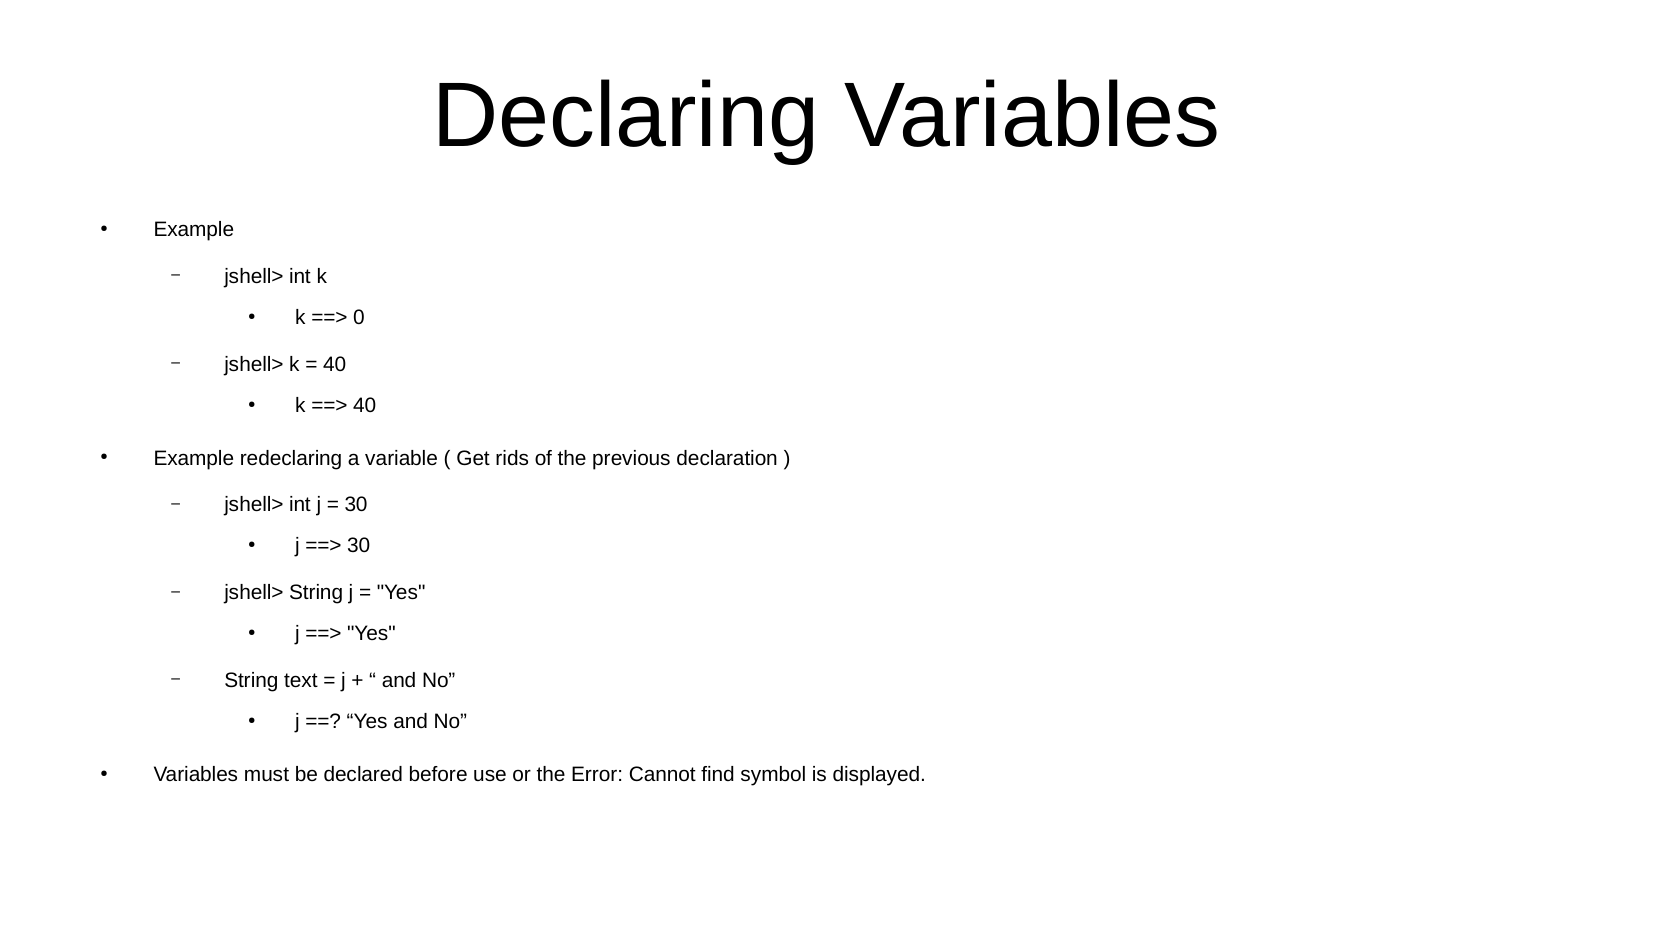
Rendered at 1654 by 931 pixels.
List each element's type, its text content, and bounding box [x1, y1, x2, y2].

title Declaring Variables [82, 37, 1571, 193]
list Example jshell> int k k ==> 0 jshell> k = 40 k ==> 40 Example redeclaring a variable ( Get rids of the previous declaration ) jshell> int j = 30 j ==> 30 jshell> String j = "Yes" j ==> "Yes" String text = j + “ and No” j ==? “Yes and No” Variables must be declared before use or the Error: Cannot find symbol is displayed. [82, 217, 1621, 916]
